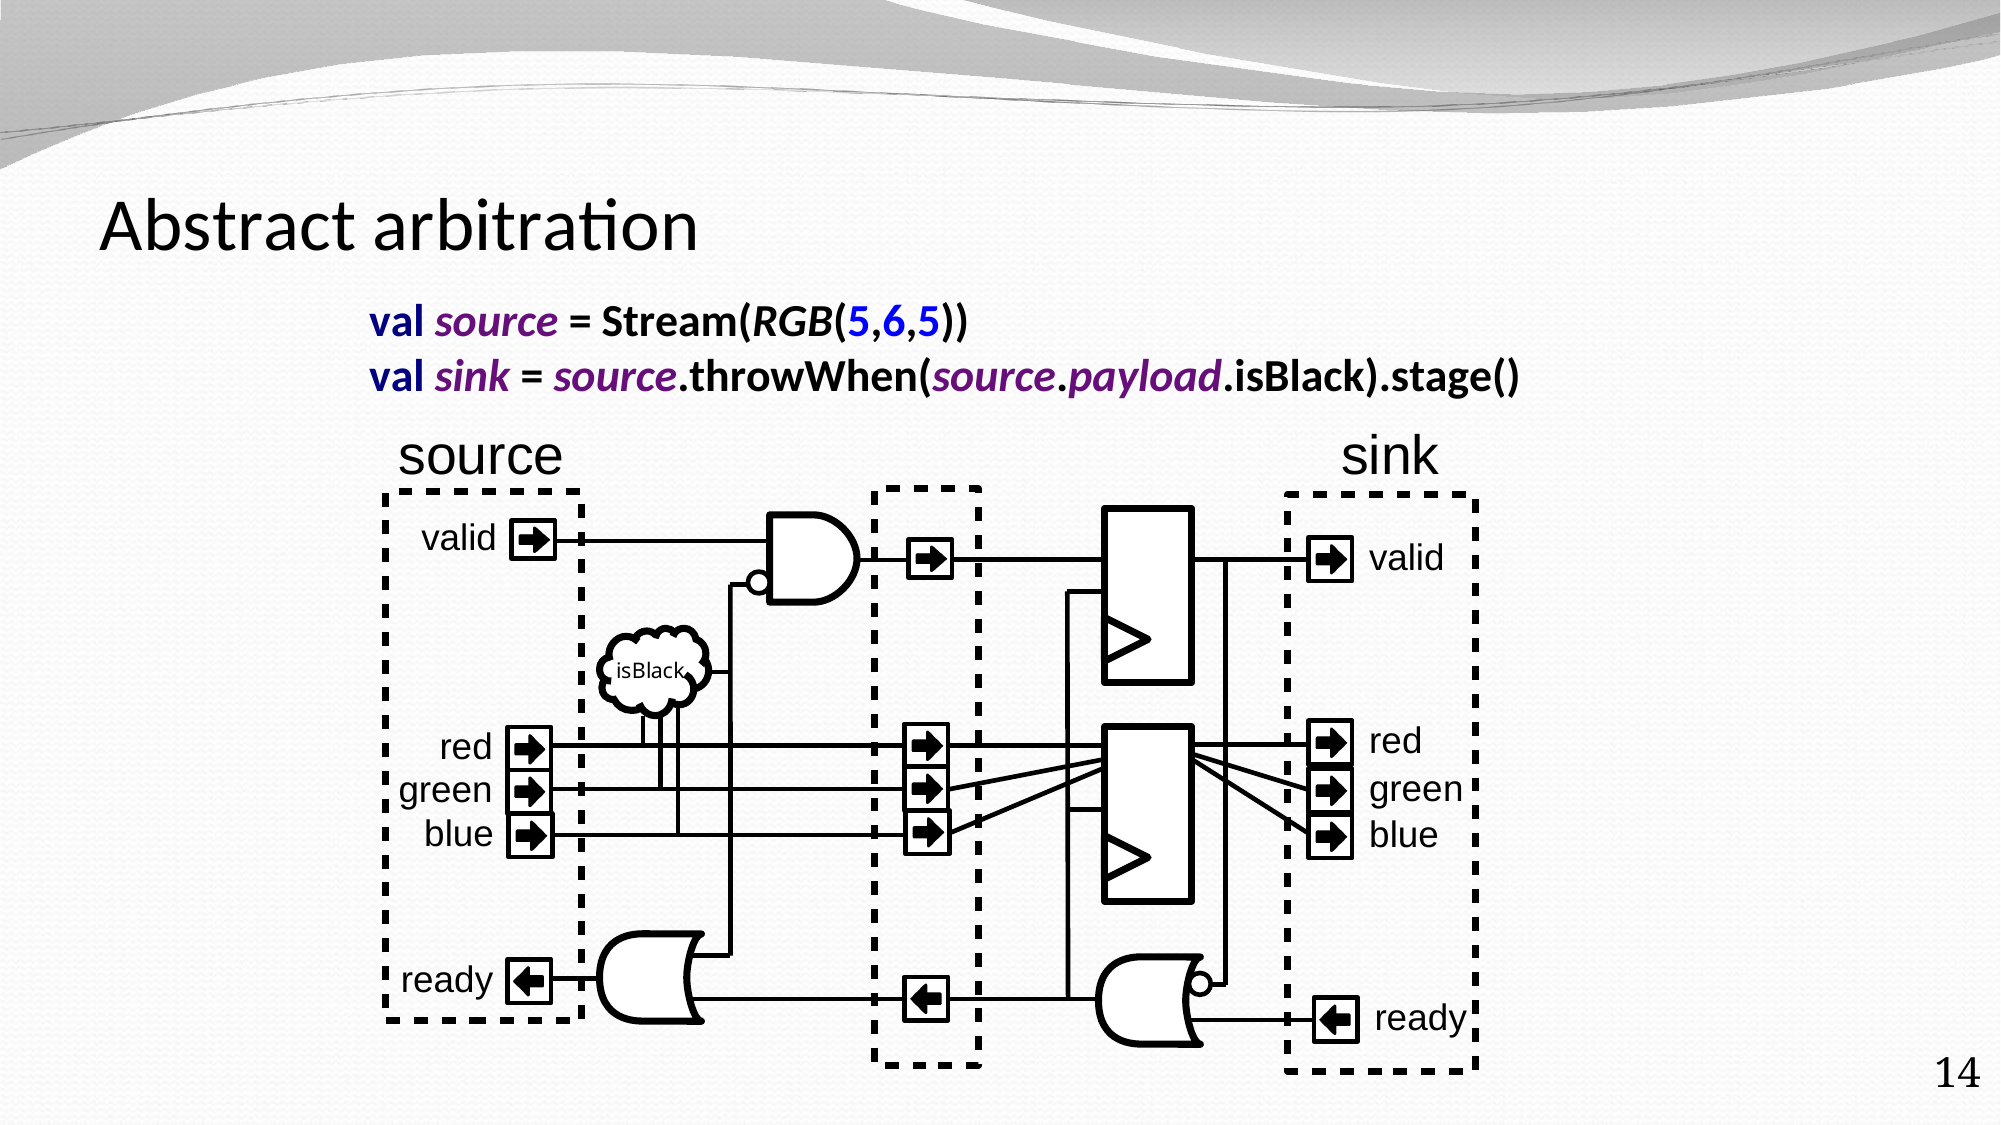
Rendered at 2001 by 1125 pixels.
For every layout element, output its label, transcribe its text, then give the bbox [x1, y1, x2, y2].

picture [0, 0, 2001, 1125]
title Abstract arbitration [99, 78, 1985, 266]
text_box val source = Stream(RGB(5,6,5)) val sink = source.throwWhen(source.payload.isBlack).stage() [354, 283, 1595, 413]
text_box <numéro> [1813, 1042, 1981, 1103]
